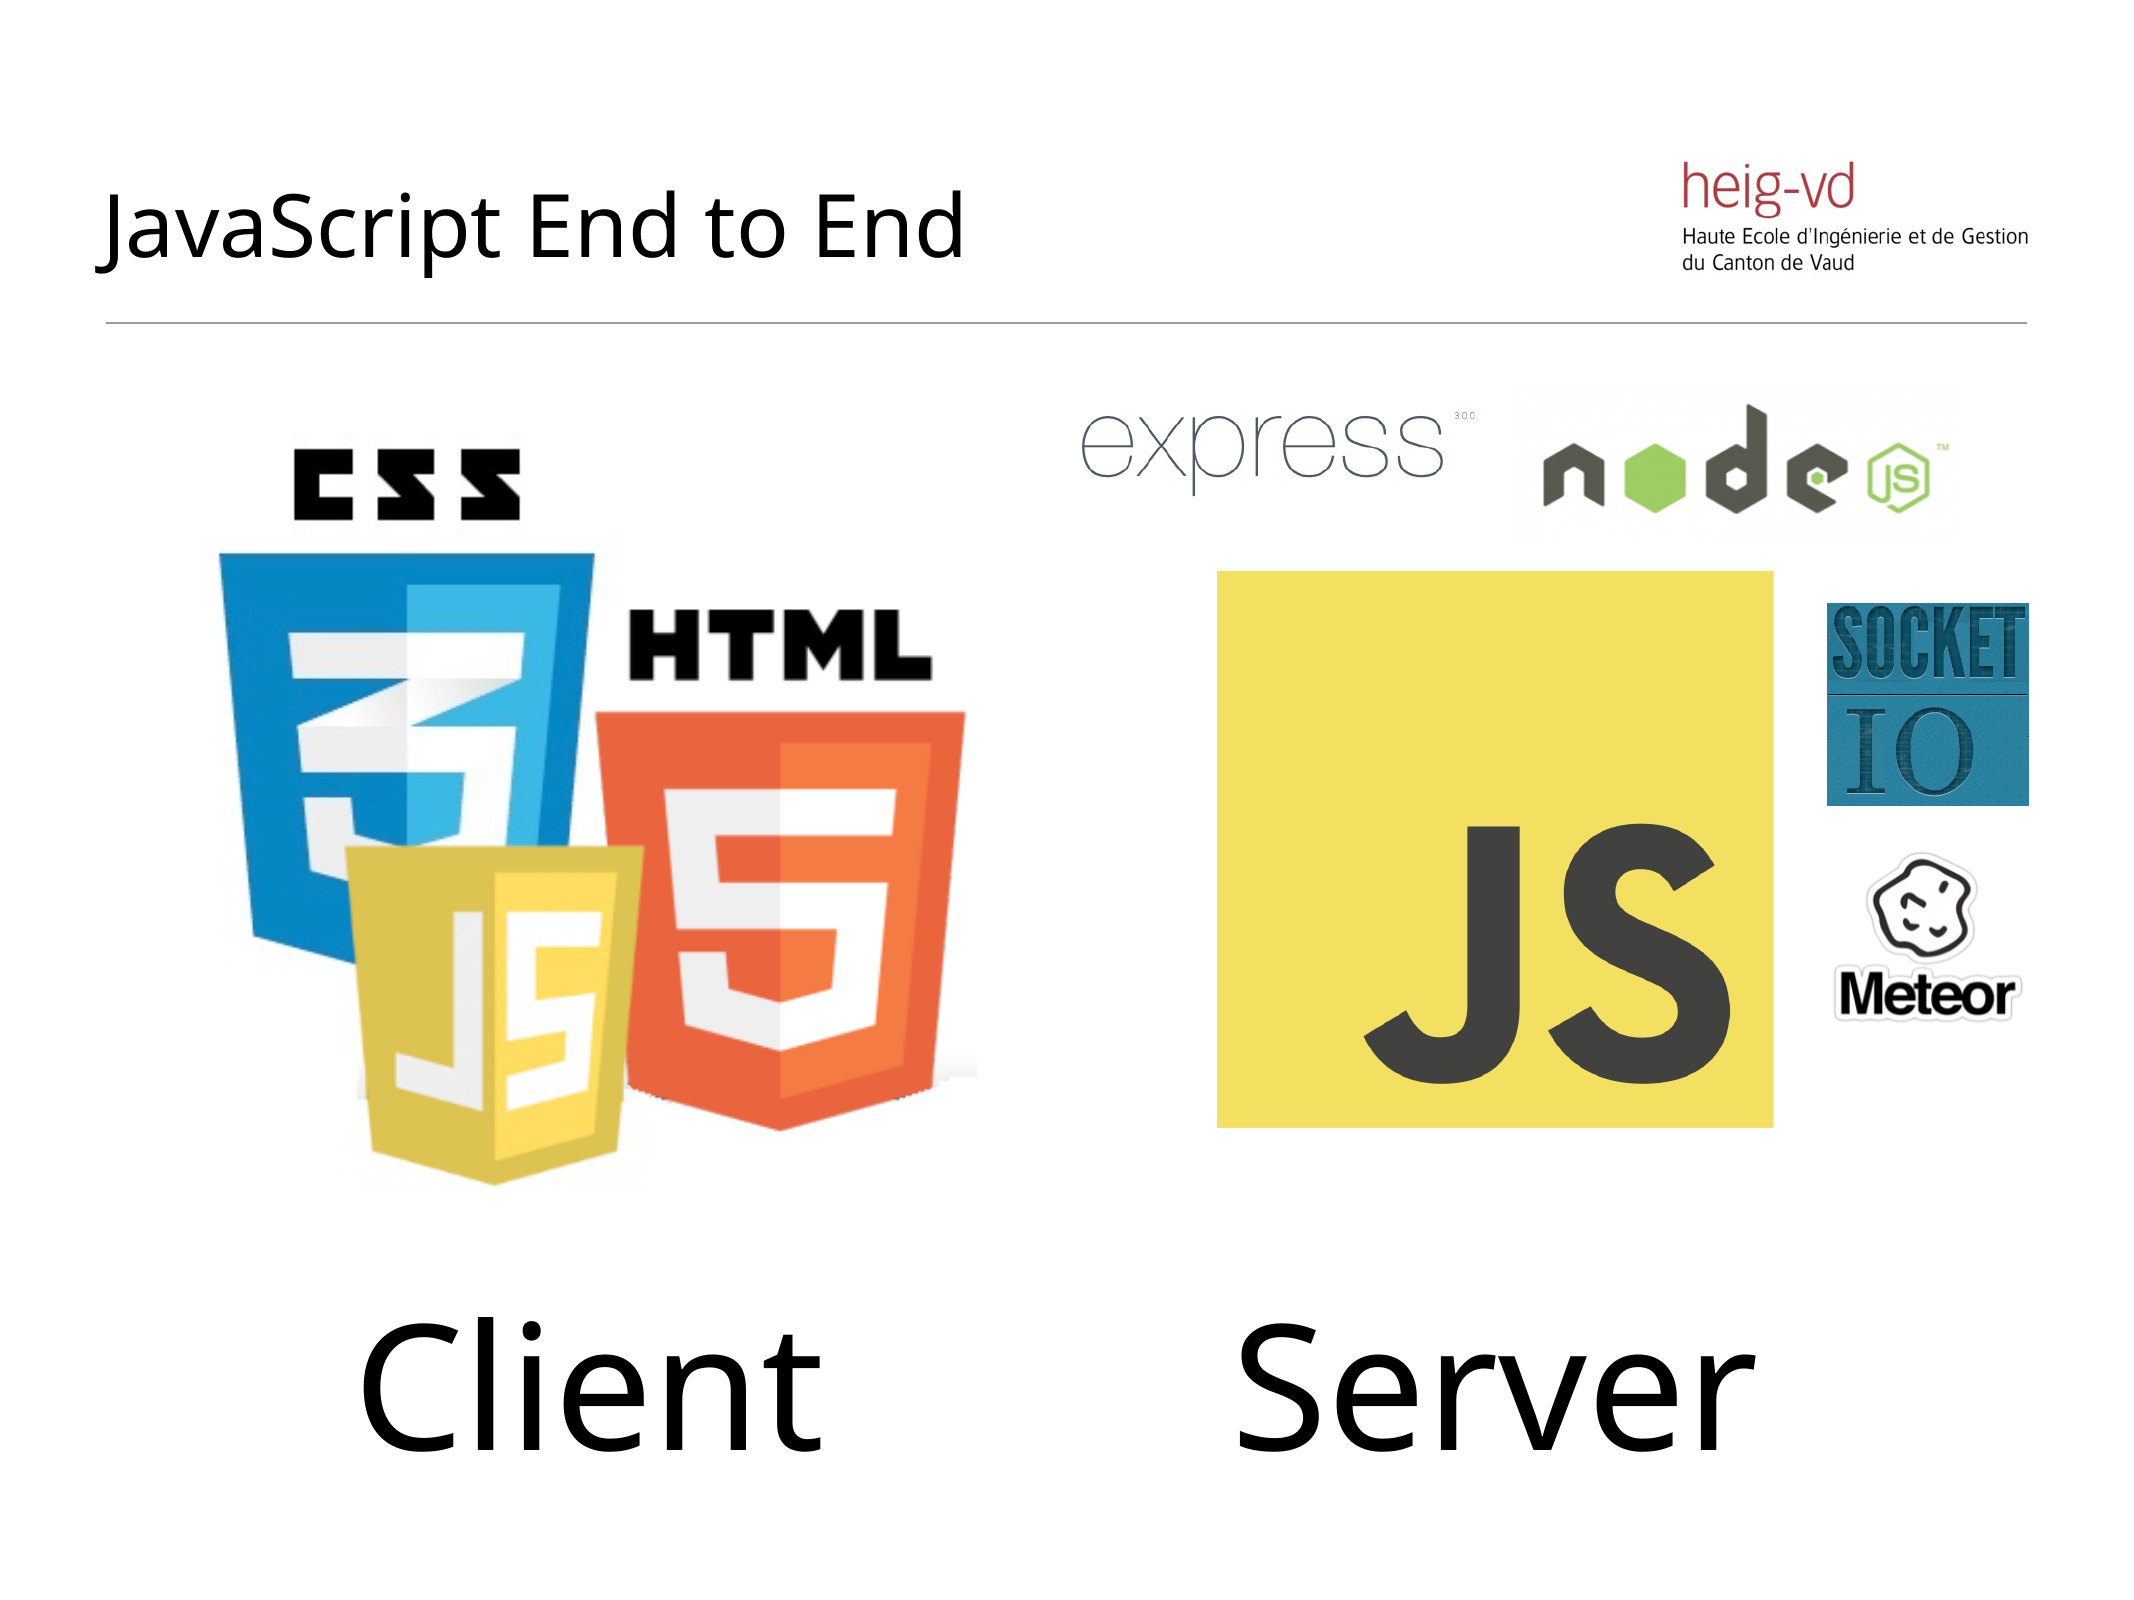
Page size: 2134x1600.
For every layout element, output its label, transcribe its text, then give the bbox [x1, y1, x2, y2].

picture [1516, 387, 1960, 540]
picture [1827, 603, 2029, 806]
text_box Client [345, 1266, 834, 1494]
picture [1052, 380, 1494, 515]
picture [1827, 841, 2029, 1034]
picture [201, 433, 977, 1192]
text_box Server [1223, 1266, 1768, 1494]
title JavaScript End to End [93, 54, 2040, 284]
picture [1217, 570, 1774, 1128]
